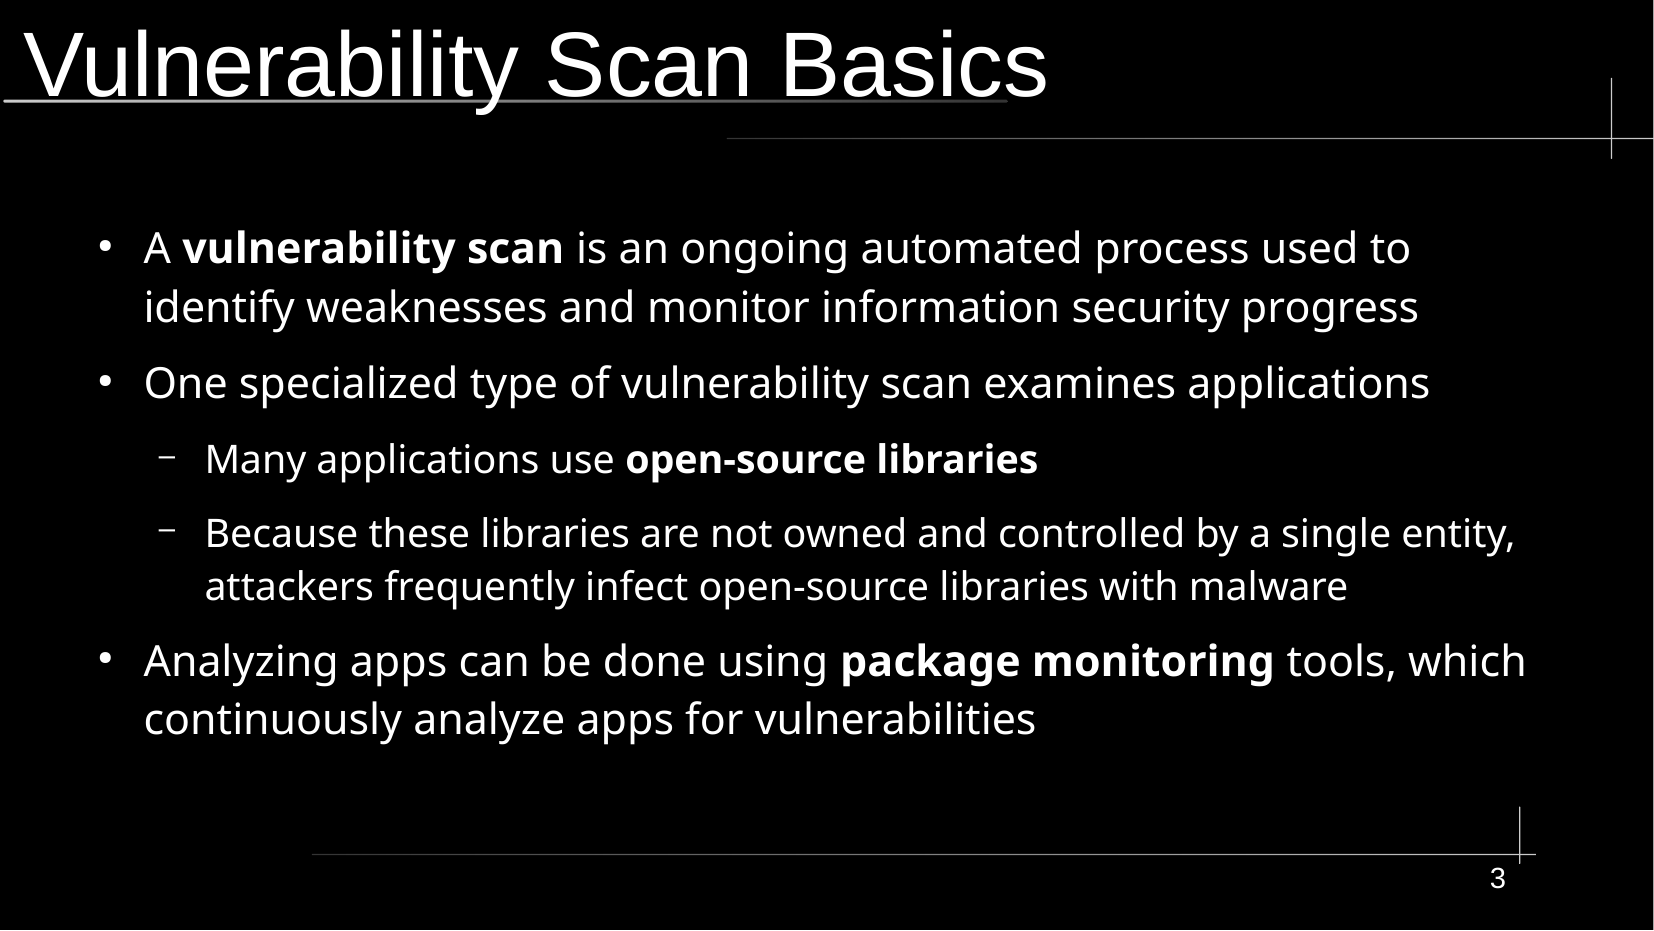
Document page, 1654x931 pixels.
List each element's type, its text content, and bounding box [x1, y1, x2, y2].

list A vulnerability scan is an ongoing automated process used to identify weaknesses and monitor information security progress One specialized type of vulnerability scan examines applications Many applications use open-source libraries Because these libraries are not owned and controlled by a single entity, attackers frequently infect open-source libraries with malware Analyzing apps can be done using package monitoring tools, which continuously analyze apps for vulnerabilities [82, 217, 1571, 758]
title Vulnerability Scan Basics [23, 11, 1589, 119]
